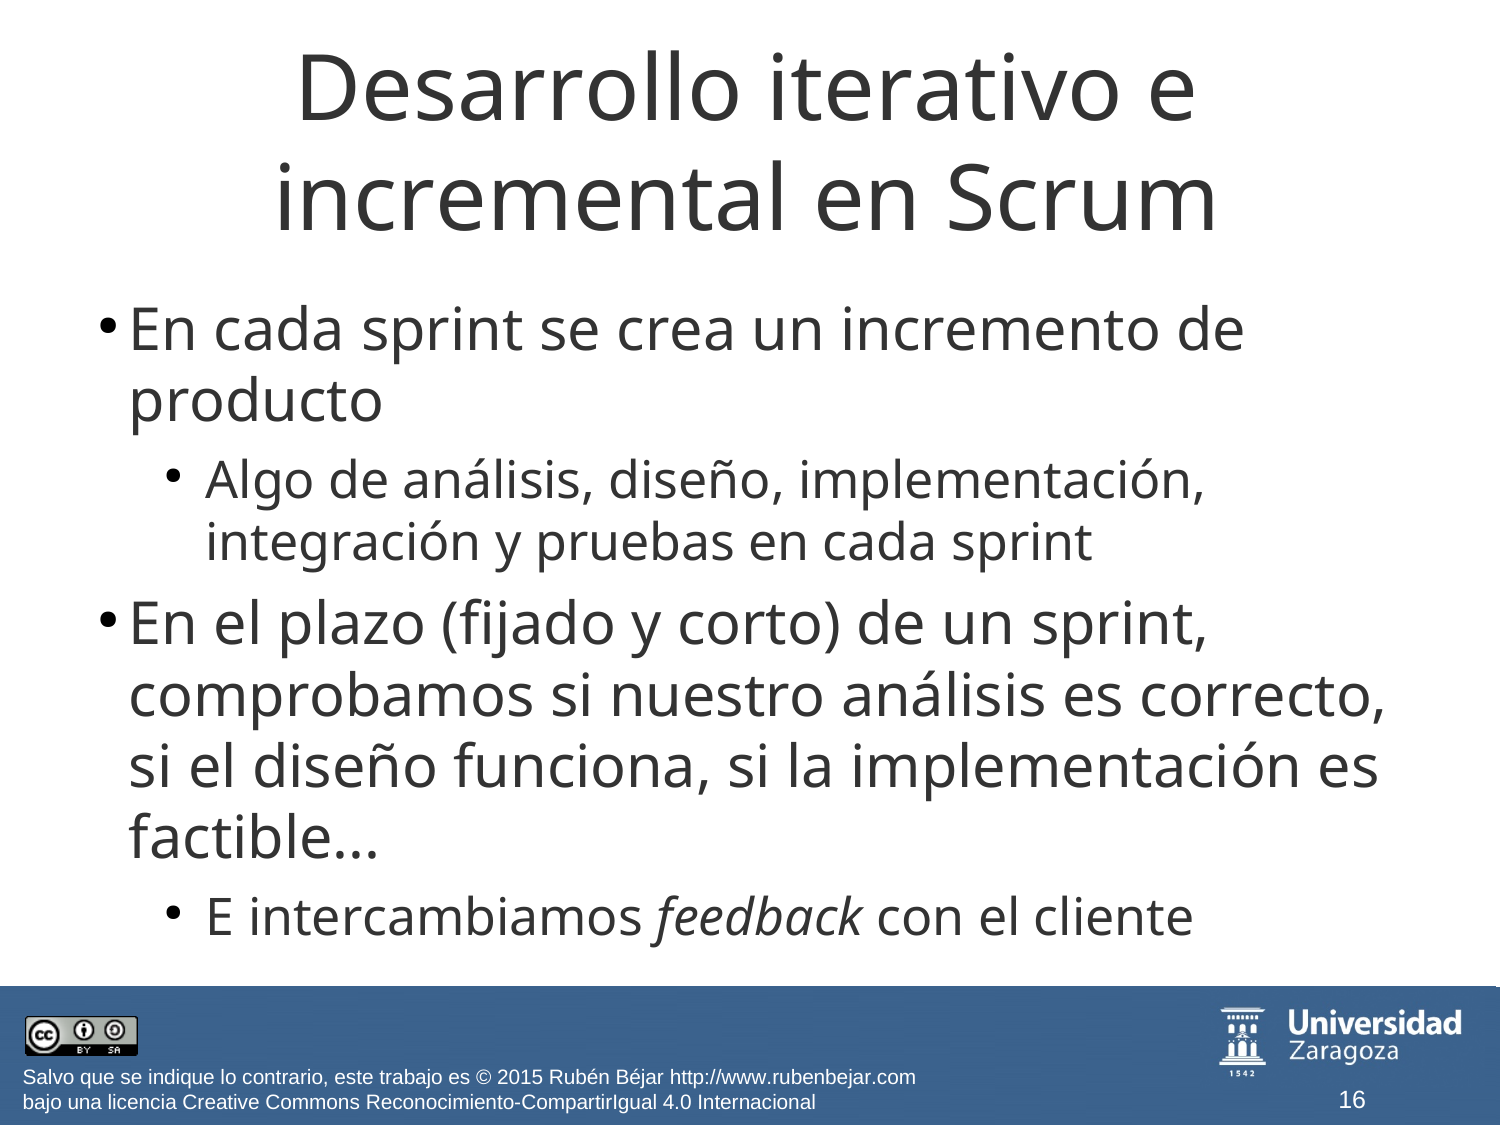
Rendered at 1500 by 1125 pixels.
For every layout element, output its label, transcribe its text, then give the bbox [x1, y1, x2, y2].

picture [0, 986, 1500, 1125]
title Desarrollo iterativo e incremental en Scrum [74, 21, 1420, 257]
list En cada sprint se crea un incremento de producto Algo de análisis, diseño, implementación, integración y pruebas en cada sprint En el plazo (fijado y corto) de un sprint, comprobamos si nuestro análisis es correcto, si el diseño funciona, si la implementación es factible... E intercambiamos feedback con el cliente [82, 283, 1418, 957]
